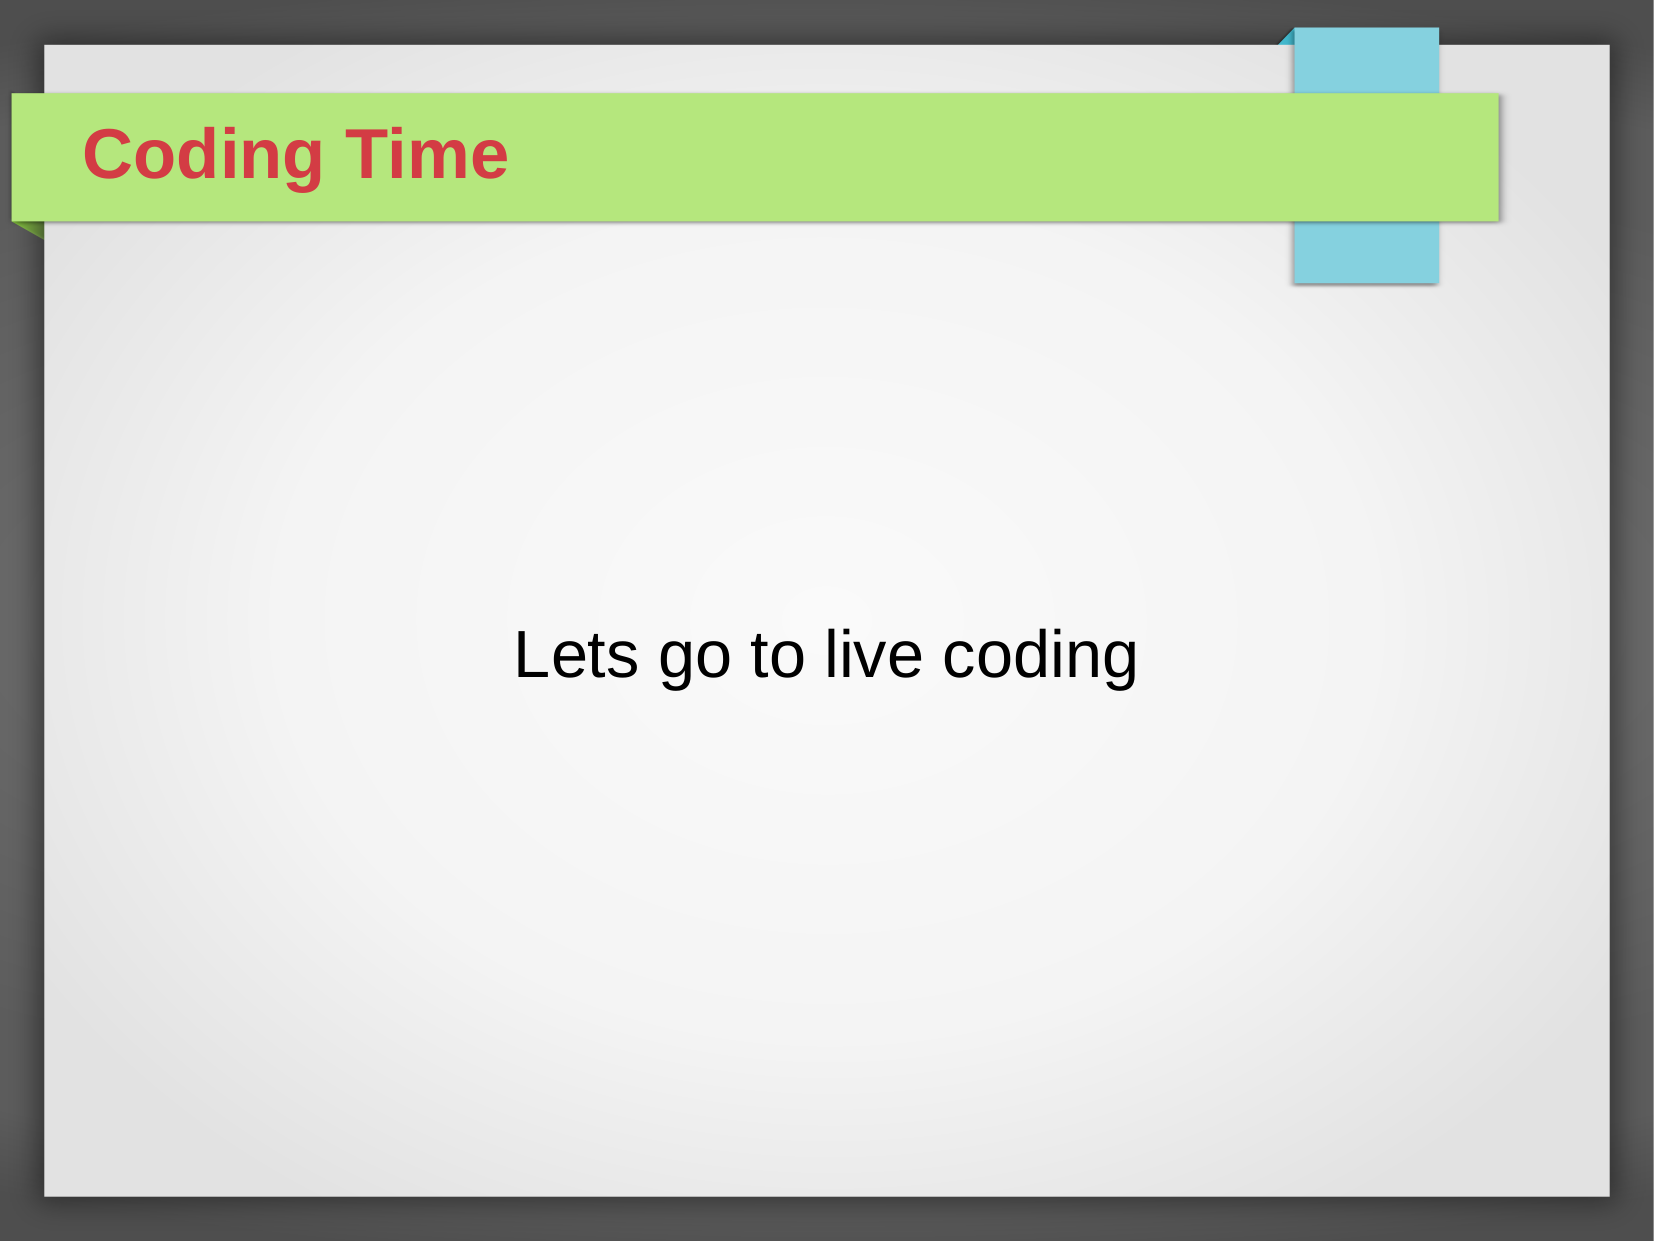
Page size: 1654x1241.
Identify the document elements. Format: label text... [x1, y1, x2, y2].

picture [0, 0, 1654, 1241]
text_box Lets go to live coding [82, 295, 1571, 1015]
title Coding Time [82, 94, 1264, 213]
